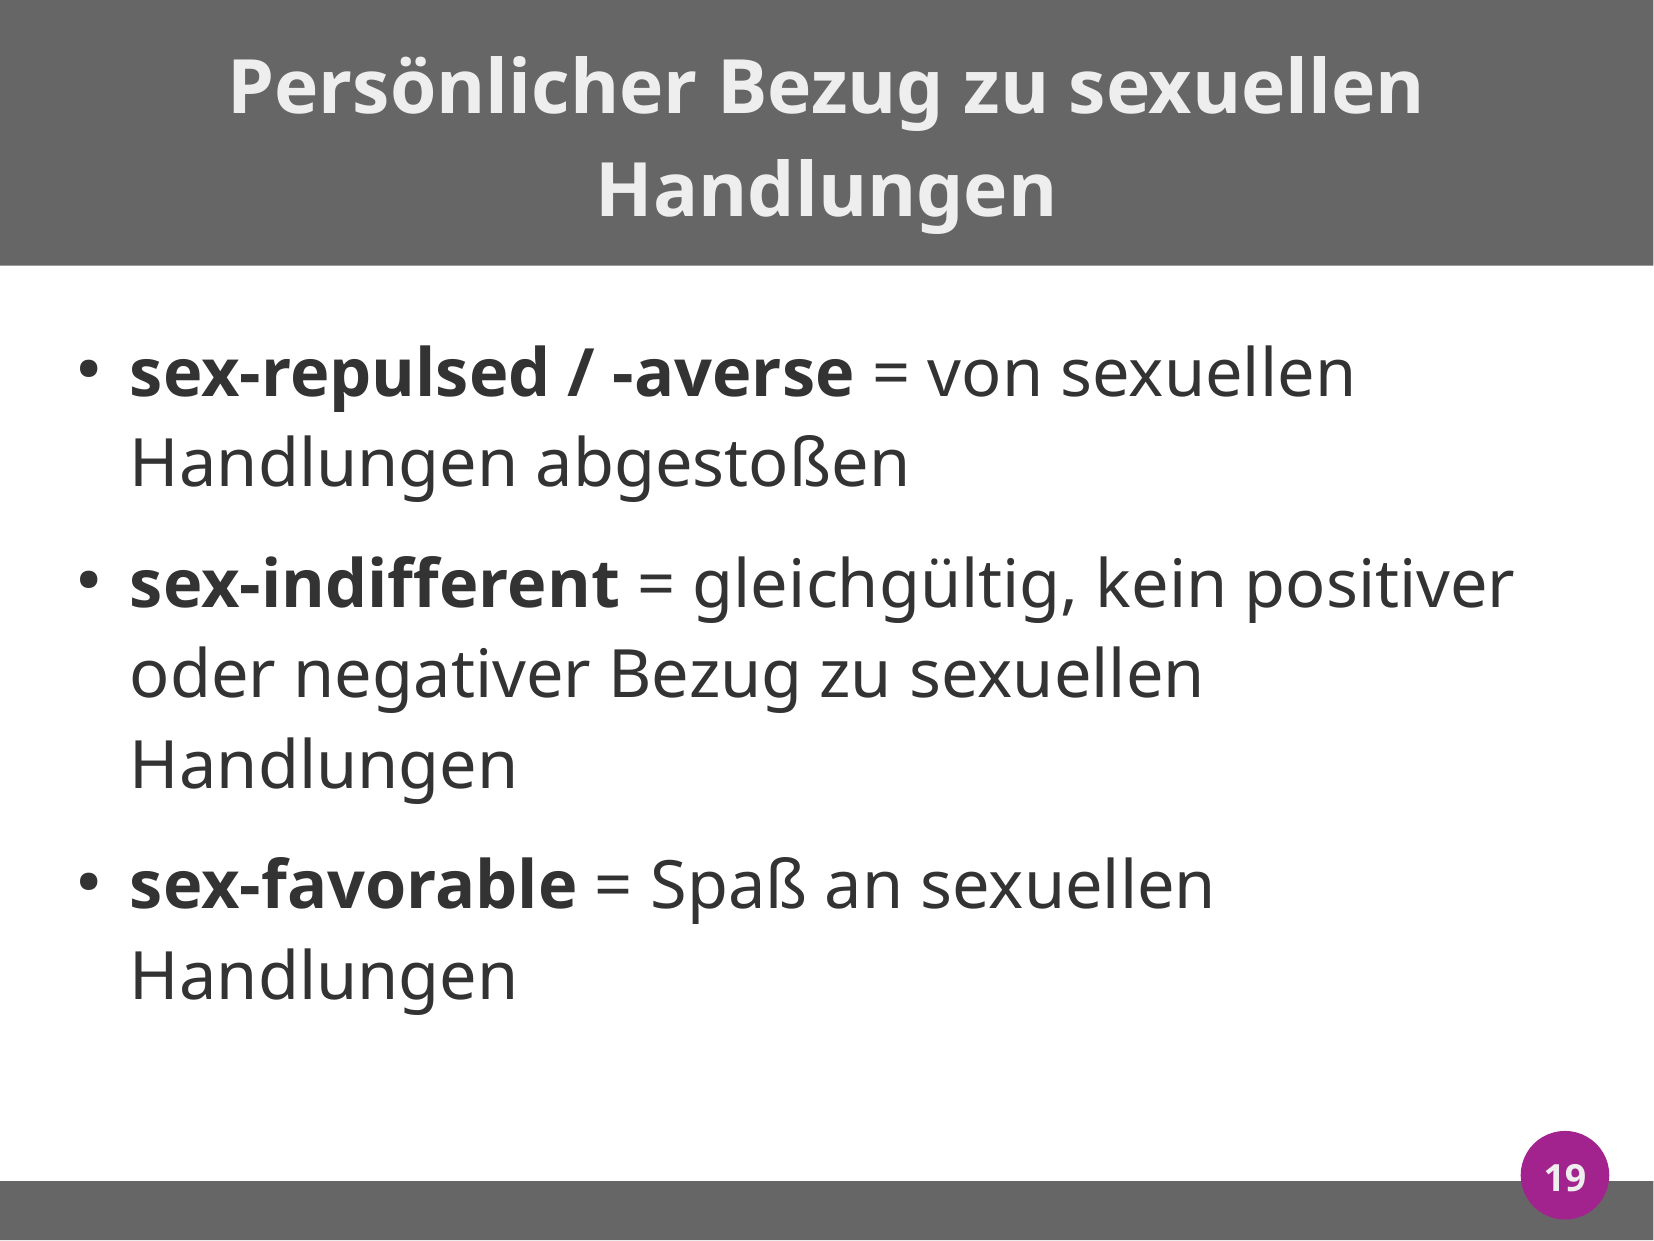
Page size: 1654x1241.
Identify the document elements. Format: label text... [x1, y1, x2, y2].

title Persönlicher Bezug zu sexuellen Handlungen [59, 11, 1595, 260]
list sex-repulsed / -averse = von sexuellen Handlungen abgestoßen sex-indifferent = gleichgültig, kein positiver oder negativer Bezug zu sexuellen Handlungen sex-favorable = Spaß an sexuellen Handlungen [59, 324, 1595, 1152]
